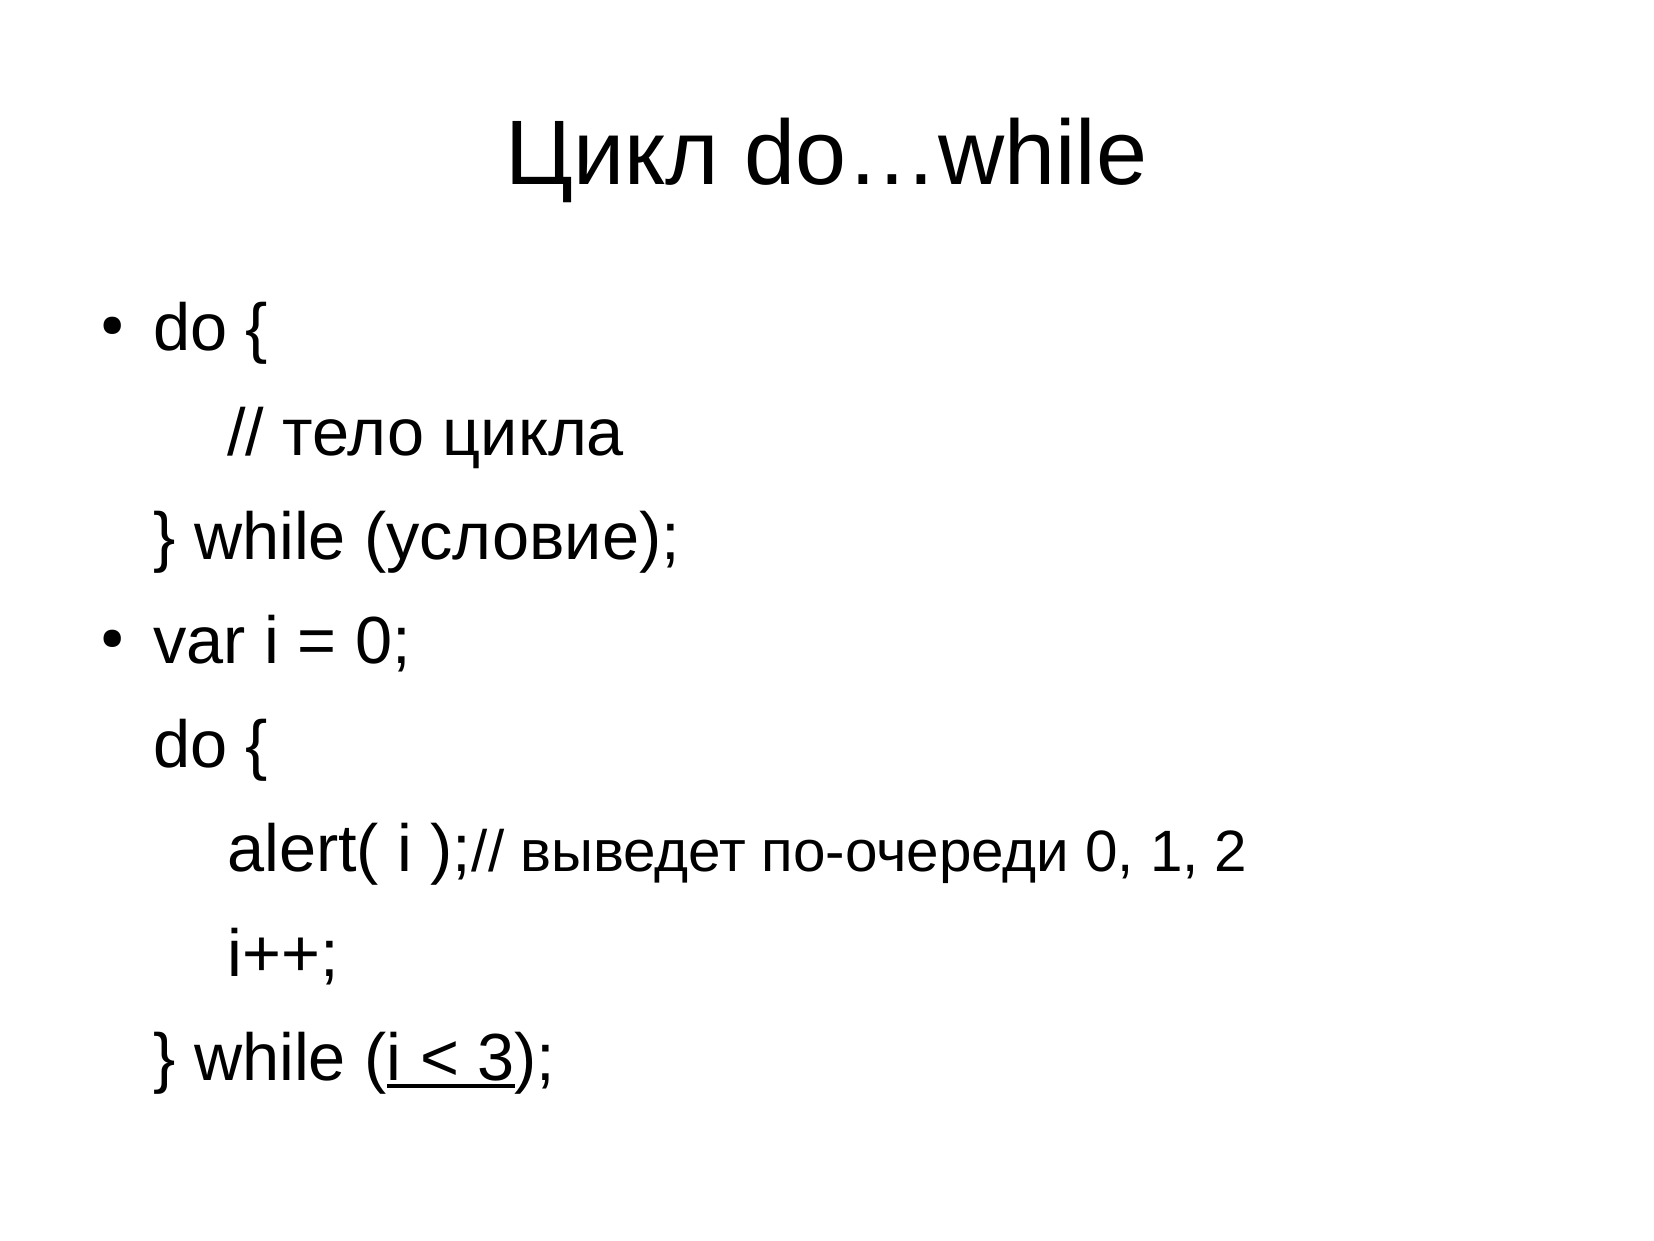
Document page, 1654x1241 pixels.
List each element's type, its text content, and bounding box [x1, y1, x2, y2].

list do { // тело цикла } while (условие); var i = 0; do { alert( i );// выведет по-очереди 0, 1, 2 i++; } while (i < 3); [82, 290, 1571, 1109]
title Цикл do…while [82, 49, 1571, 257]
